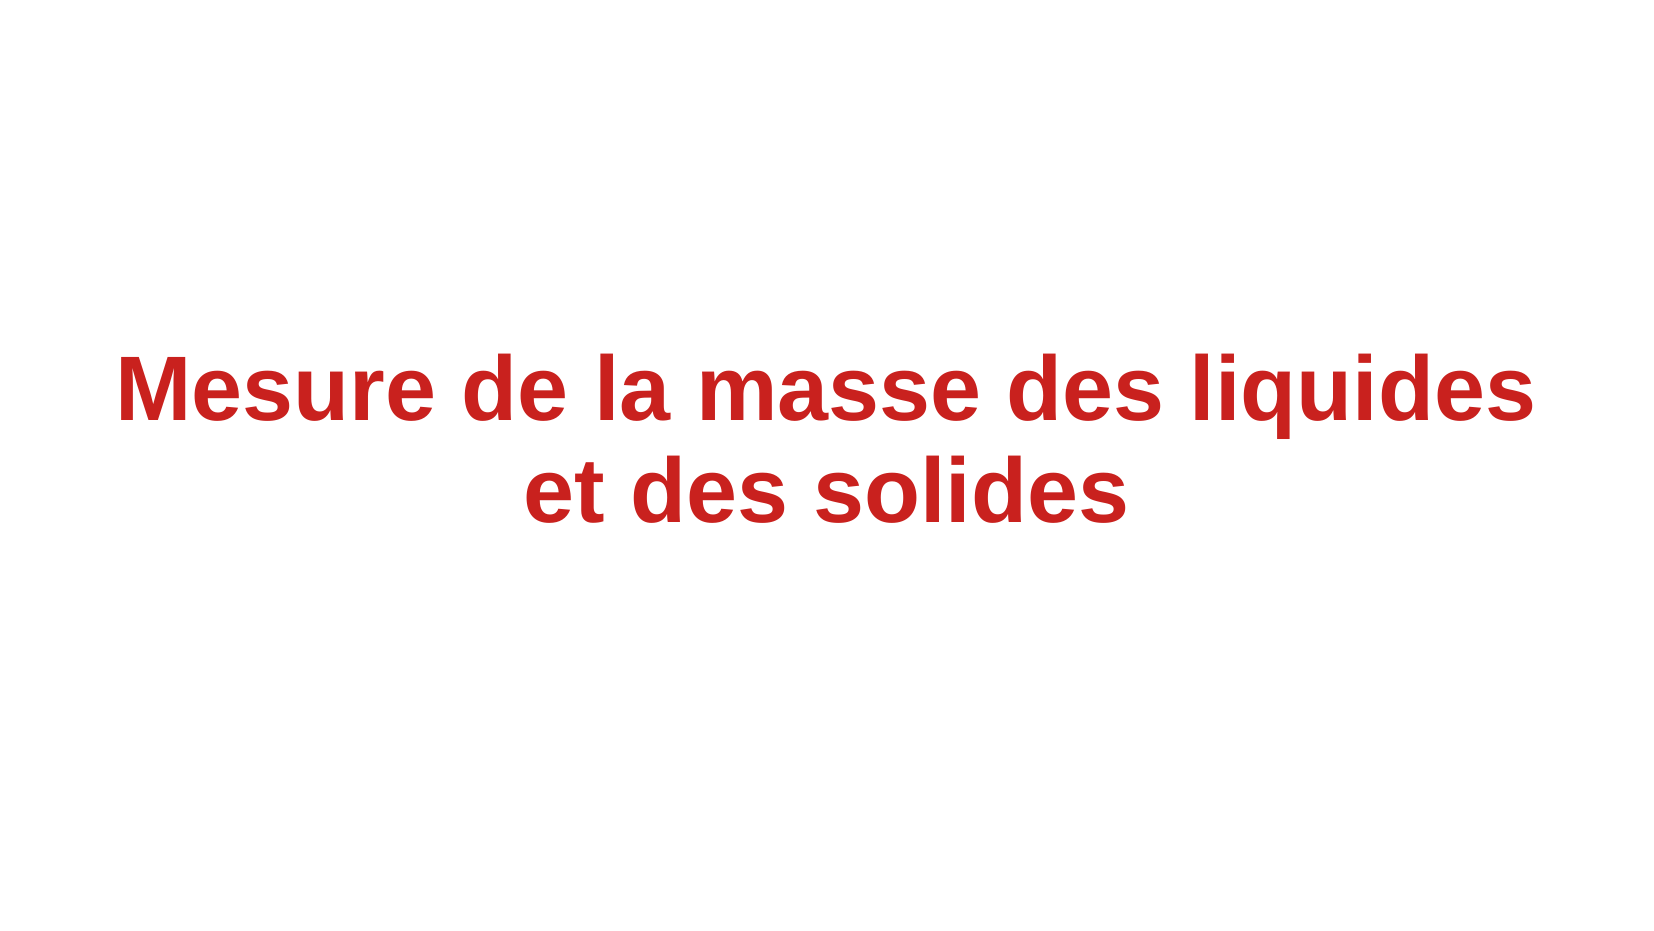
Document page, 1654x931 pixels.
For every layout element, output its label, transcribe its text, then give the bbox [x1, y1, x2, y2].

title Mesure de la masse des liquides et des solides [82, 336, 1571, 543]
